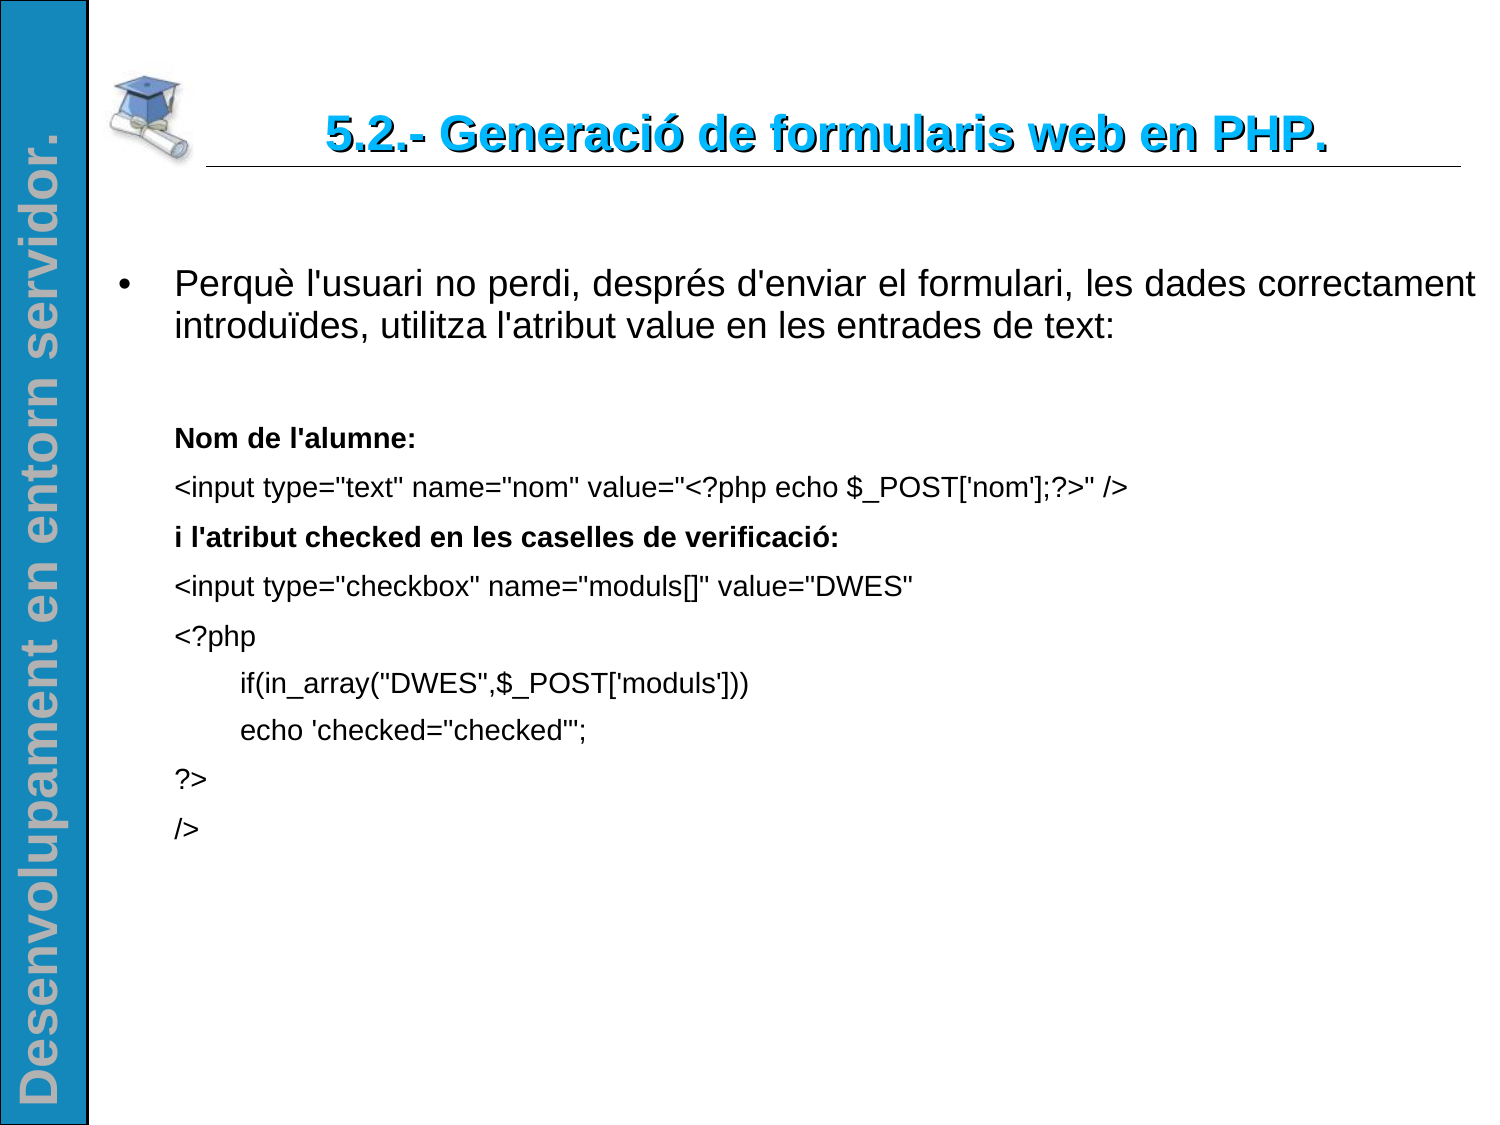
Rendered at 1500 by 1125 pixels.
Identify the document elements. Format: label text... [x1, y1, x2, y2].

picture [93, 61, 206, 174]
list Perquè l'usuari no perdi, després d'enviar el formulari, les dades correctament introduïdes, utilitza l'atribut value en les entrades de text: Nom de l'alumne: <input type="text" name="nom" value="<?php echo $_POST['nom'];?>" /> i l'atribut checked en les caselles de verificació: <input type="checkbox" name="moduls[]" value="DWES" <?php if(in_array("DWES",$_POST['moduls'])) echo 'checked="checked"'; ?> /> [118, 262, 1477, 1006]
title 5.2.- Generació de formularis web en PHP. [206, 88, 1447, 178]
